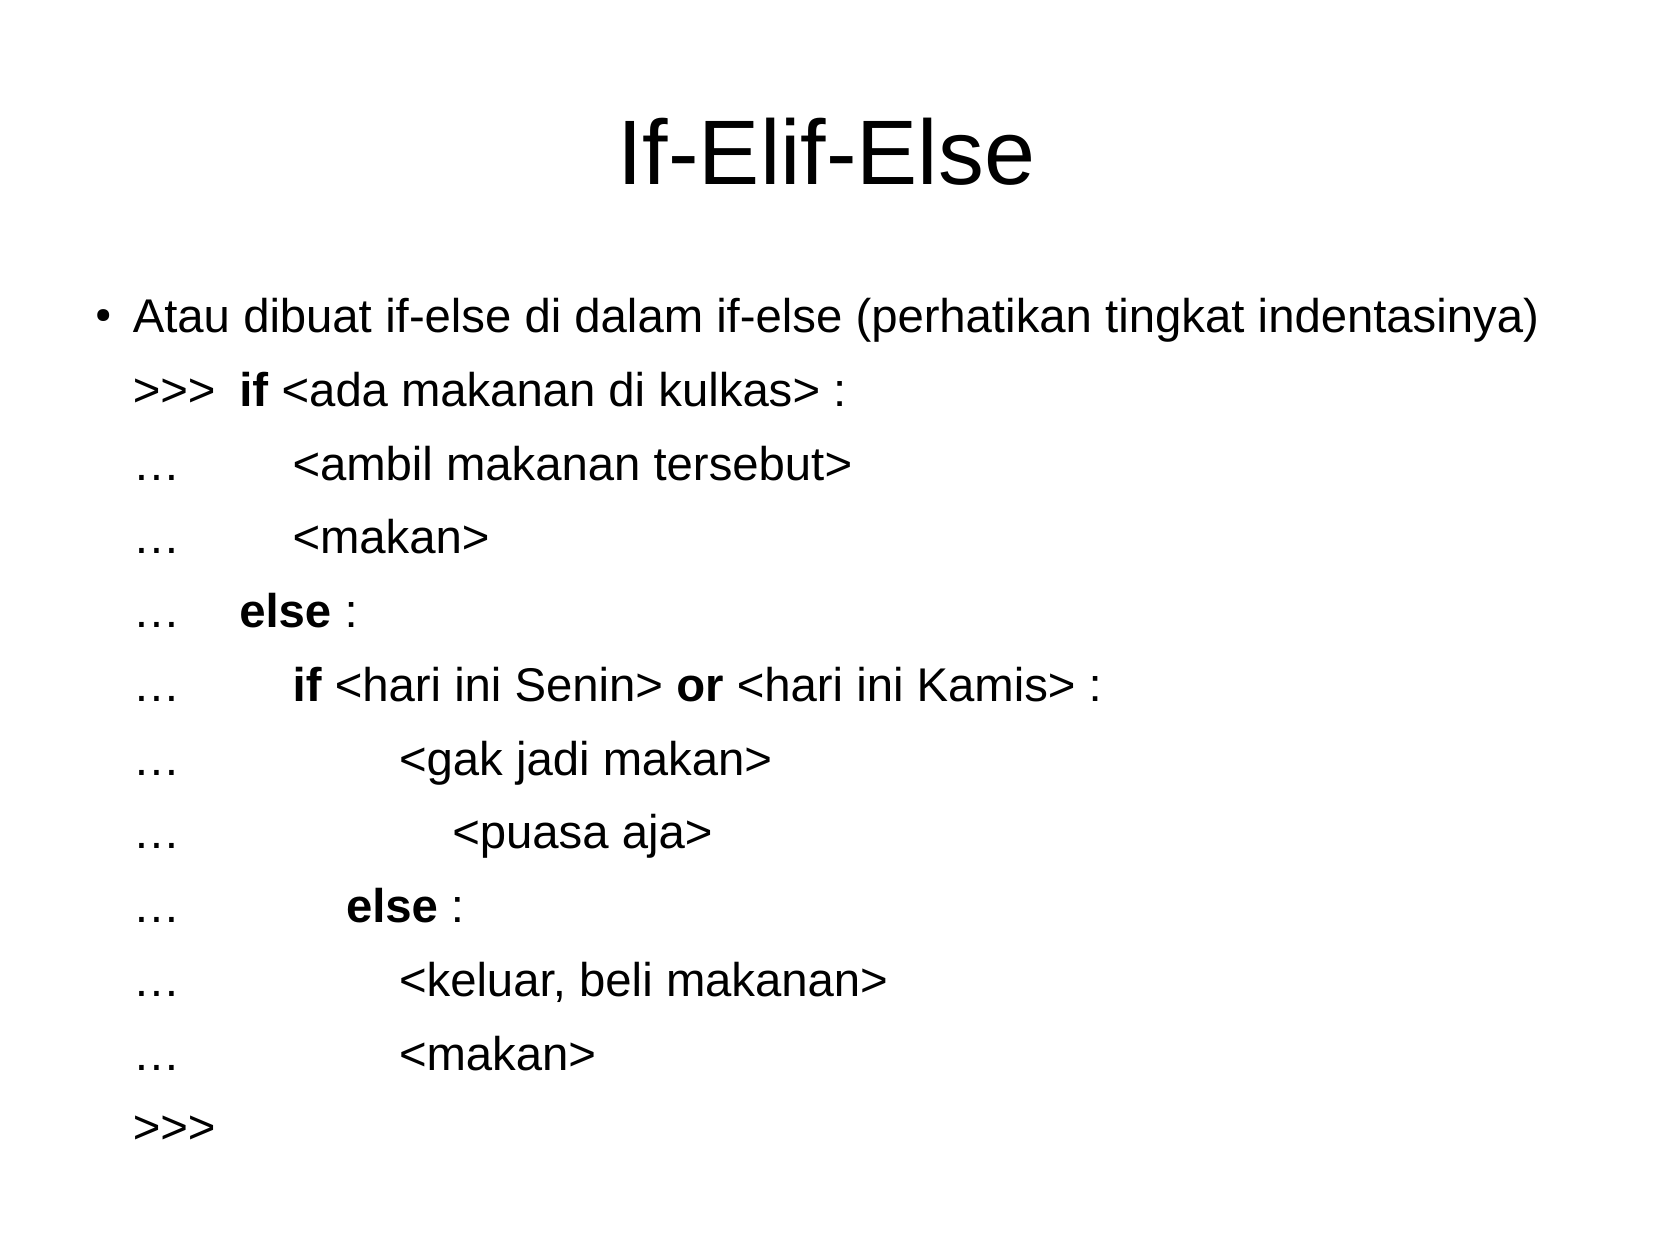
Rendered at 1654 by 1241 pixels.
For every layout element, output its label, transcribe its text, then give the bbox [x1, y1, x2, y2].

list Atau dibuat if-else di dalam if-else (perhatikan tingkat indentasinya) >>> if <ada makanan di kulkas> : … <ambil makanan tersebut> … <makan> … else : … if <hari ini Senin> or <hari ini Kamis> : … <gak jadi makan> … <puasa aja> … else : … <keluar, beli makanan> … <makan> >>> [82, 290, 1571, 1156]
title If-Elif-Else [82, 49, 1571, 257]
